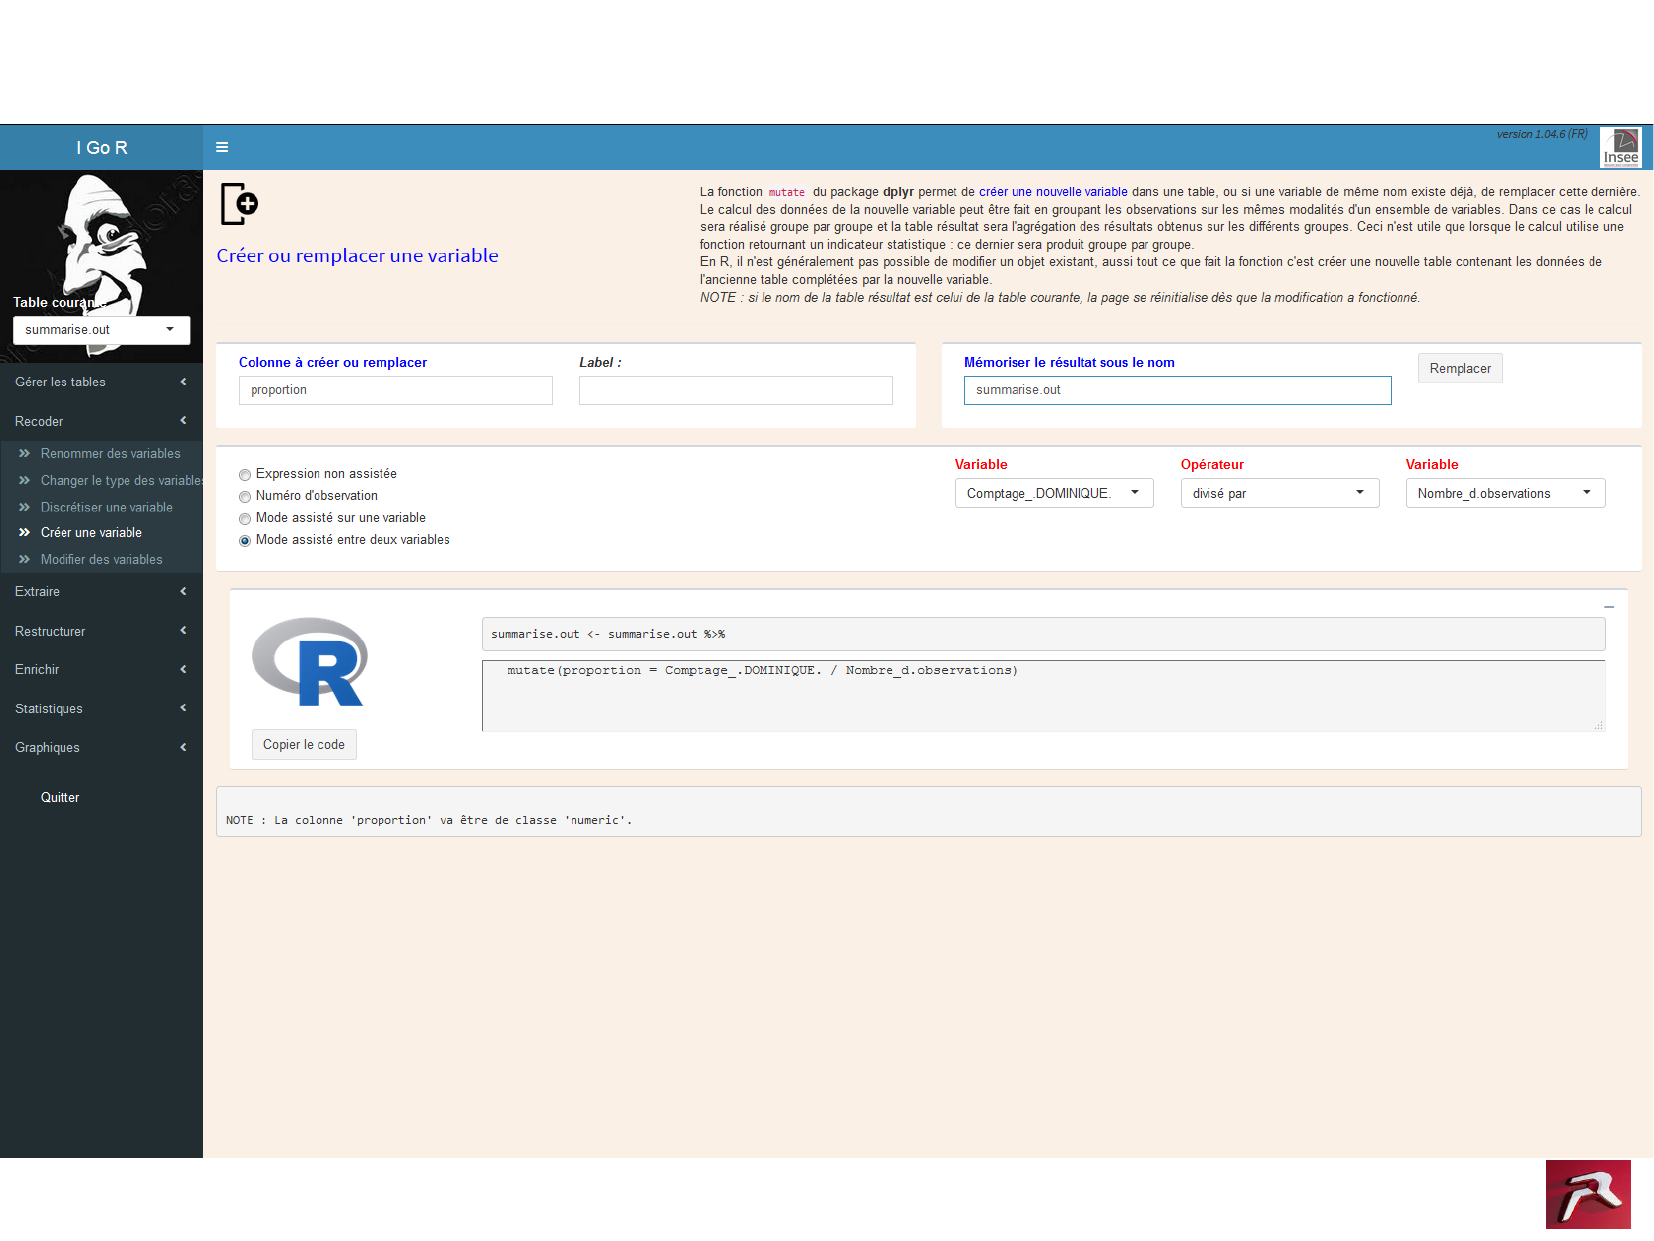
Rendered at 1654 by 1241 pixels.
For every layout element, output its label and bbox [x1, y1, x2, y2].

picture [1546, 1160, 1631, 1229]
picture [0, 124, 1654, 1158]
